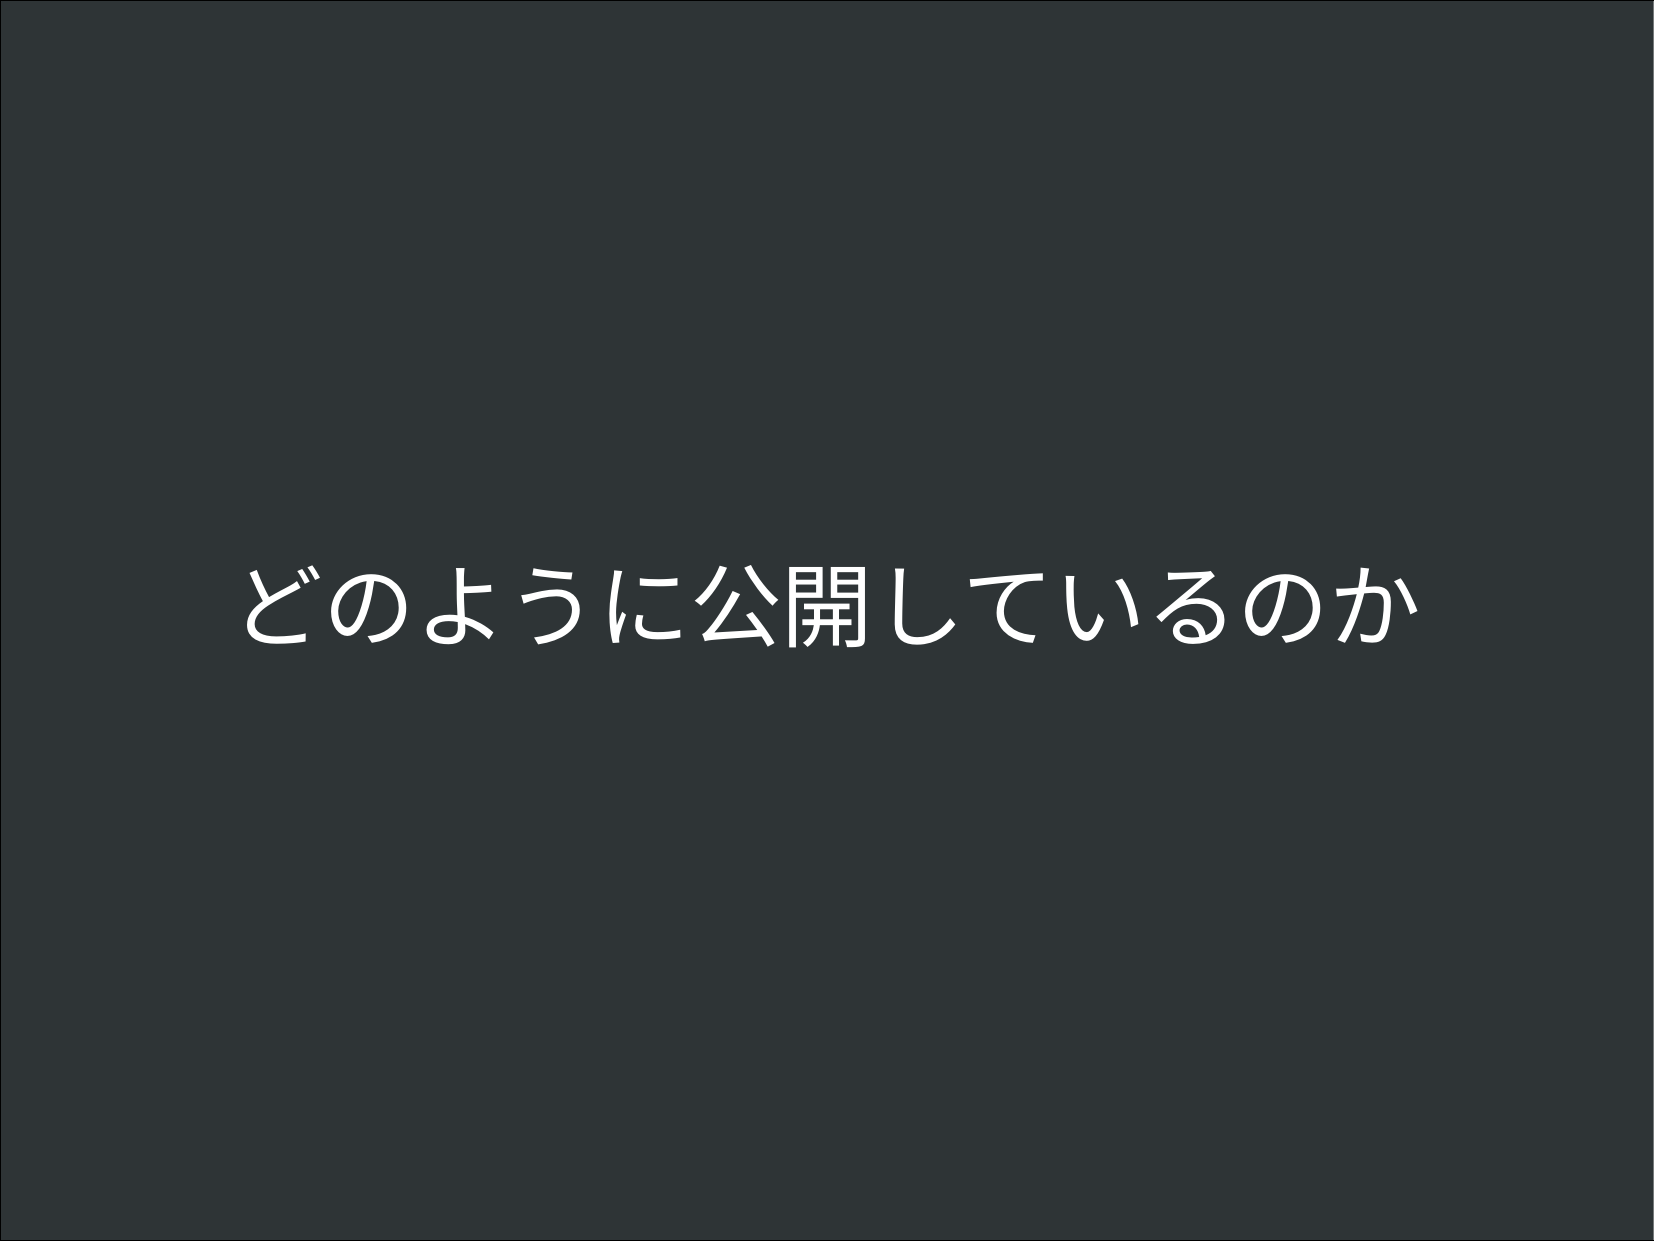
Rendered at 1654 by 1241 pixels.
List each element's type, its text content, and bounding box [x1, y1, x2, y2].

title どのように公開しているのか [82, 505, 1571, 713]
